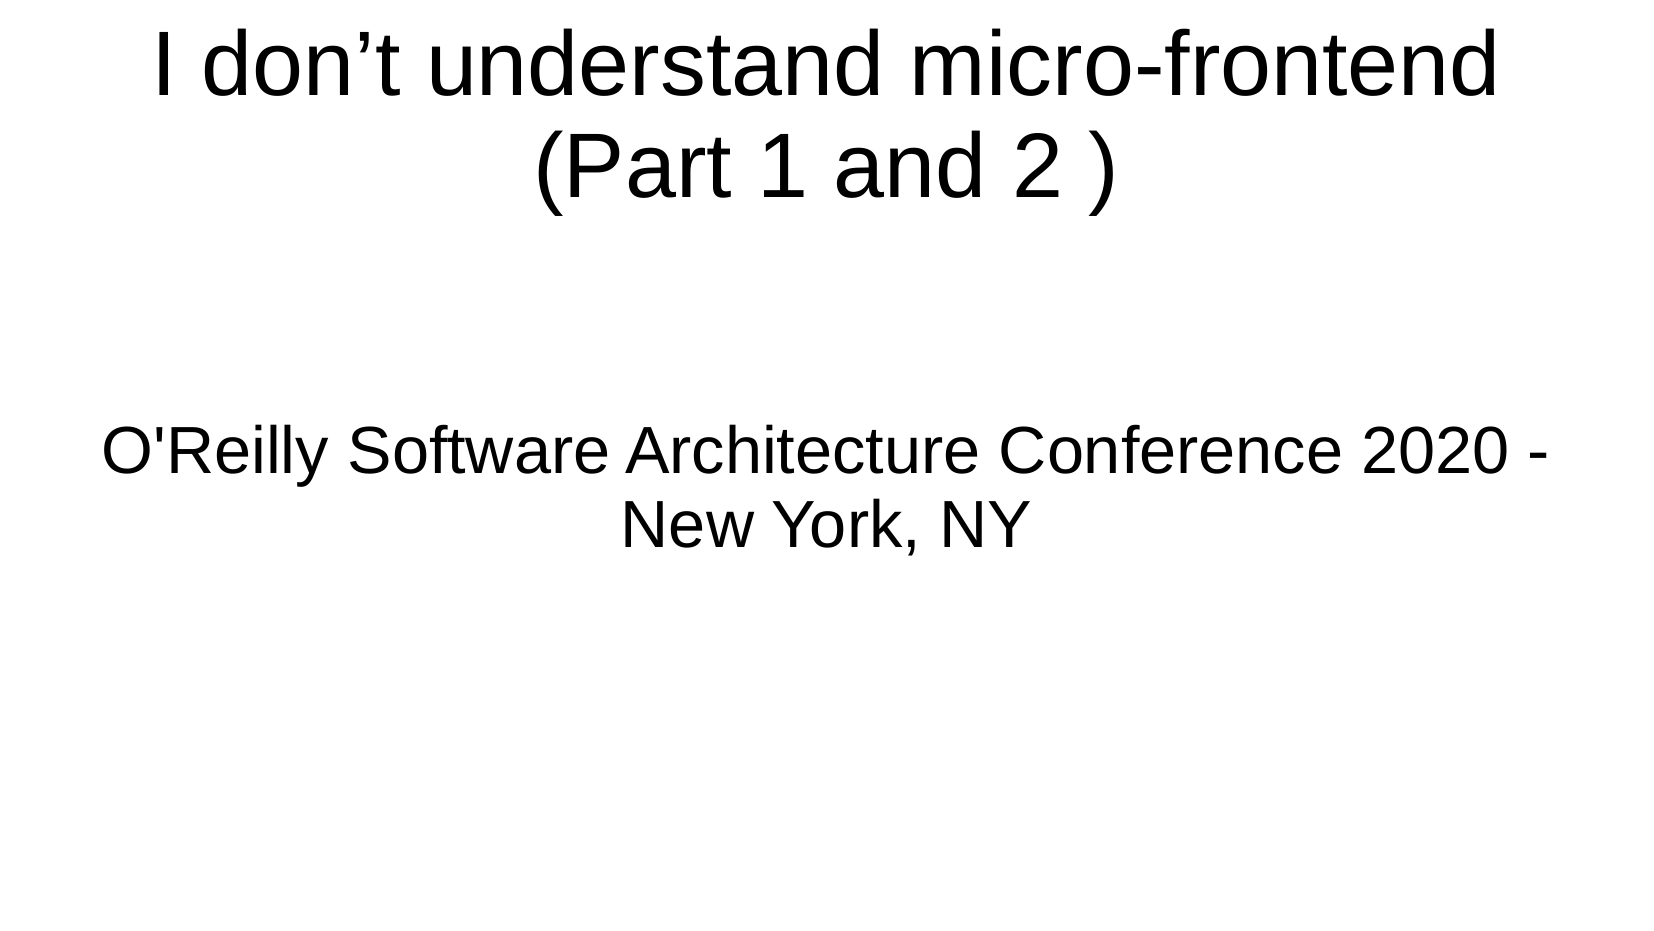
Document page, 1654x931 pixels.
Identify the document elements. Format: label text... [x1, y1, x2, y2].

subtitle O'Reilly Software Architecture Conference 2020 - New York, NY [82, 217, 1571, 758]
title I don’t understand micro-frontend (Part 1 and 2 ) [82, 12, 1571, 217]
